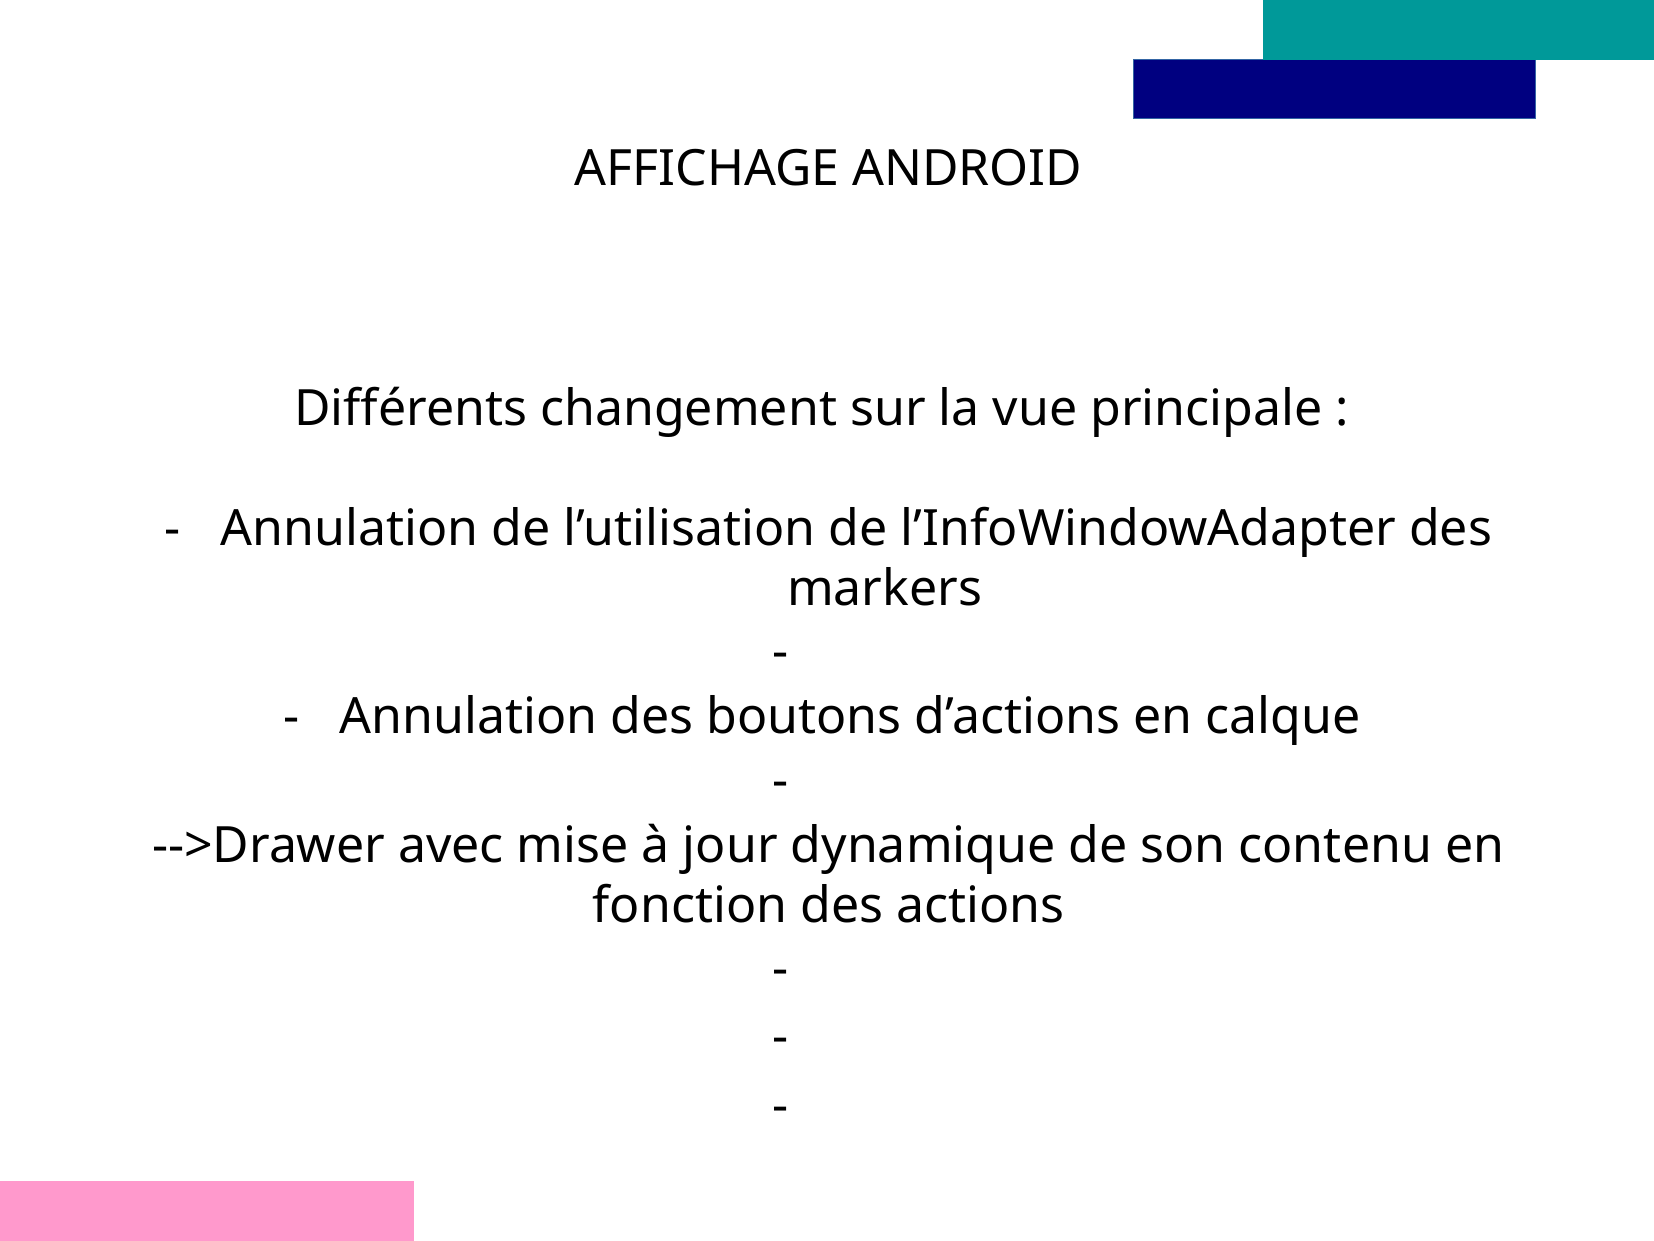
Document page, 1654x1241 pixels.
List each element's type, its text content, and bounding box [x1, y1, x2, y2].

text_box AFFICHAGE ANDROID Différents changement sur la vue principale : Annulation de l’utilisation de l’InfoWindowAdapter des markers Annulation des boutons d’actions en calque -->Drawer avec mise à jour dynamique de son contenu en fonction des actions [86, 127, 1571, 1241]
text_box [0, 1181, 414, 1241]
text_box [1133, 0, 1654, 119]
